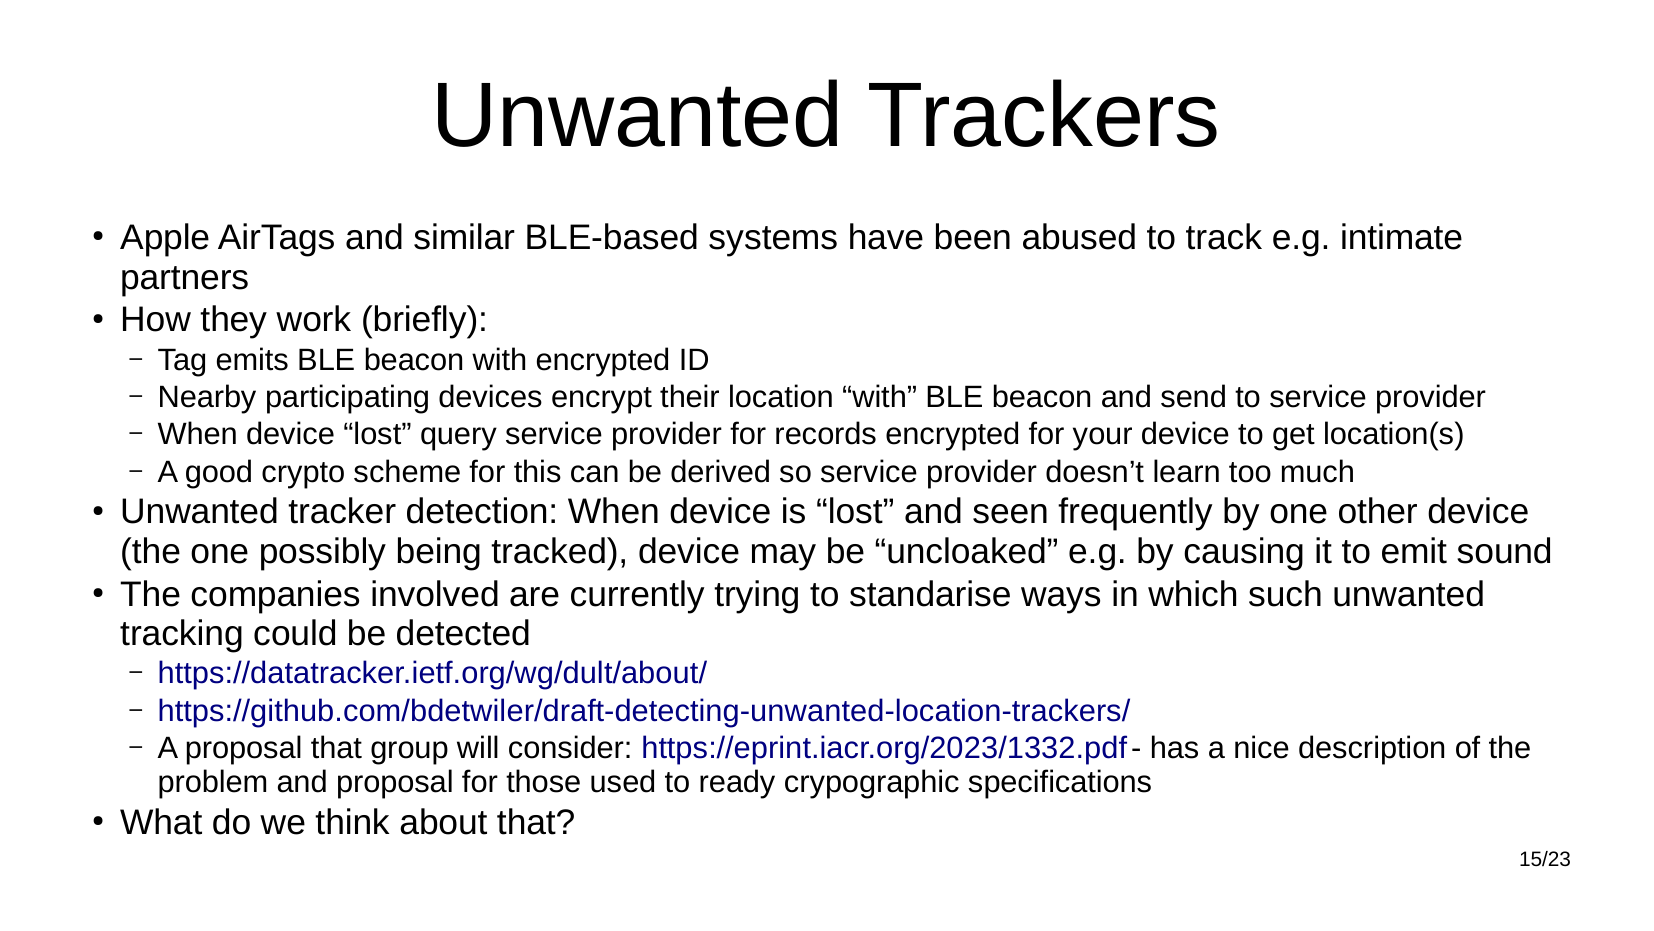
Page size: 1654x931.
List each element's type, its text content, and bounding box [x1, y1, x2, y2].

title Unwanted Trackers [82, 37, 1571, 193]
list Apple AirTags and similar BLE-based systems have been abused to track e.g. intimate partners How they work (briefly): Tag emits BLE beacon with encrypted ID Nearby participating devices encrypt their location “with” BLE beacon and send to service provider When device “lost” query service provider for records encrypted for your device to get location(s) A good crypto scheme for this can be derived so service provider doesn’t learn too much Unwanted tracker detection: When device is “lost” and seen frequently by one other device (the one possibly being tracked), device may be “uncloaked” e.g. by causing it to emit sound The companies involved are currently trying to standarise ways in which such unwanted tracking could be detected https://datatracker.ietf.org/wg/dult/about/ https://github.com/bdetwiler/draft-detecting-unwanted-location-trackers/ A proposal that group will consider: https://eprint.iacr.org/2023/1332.pdf - has a nice description of the problem and proposal for those used to ready crypographic specifications What do we think about that? [82, 217, 1571, 870]
